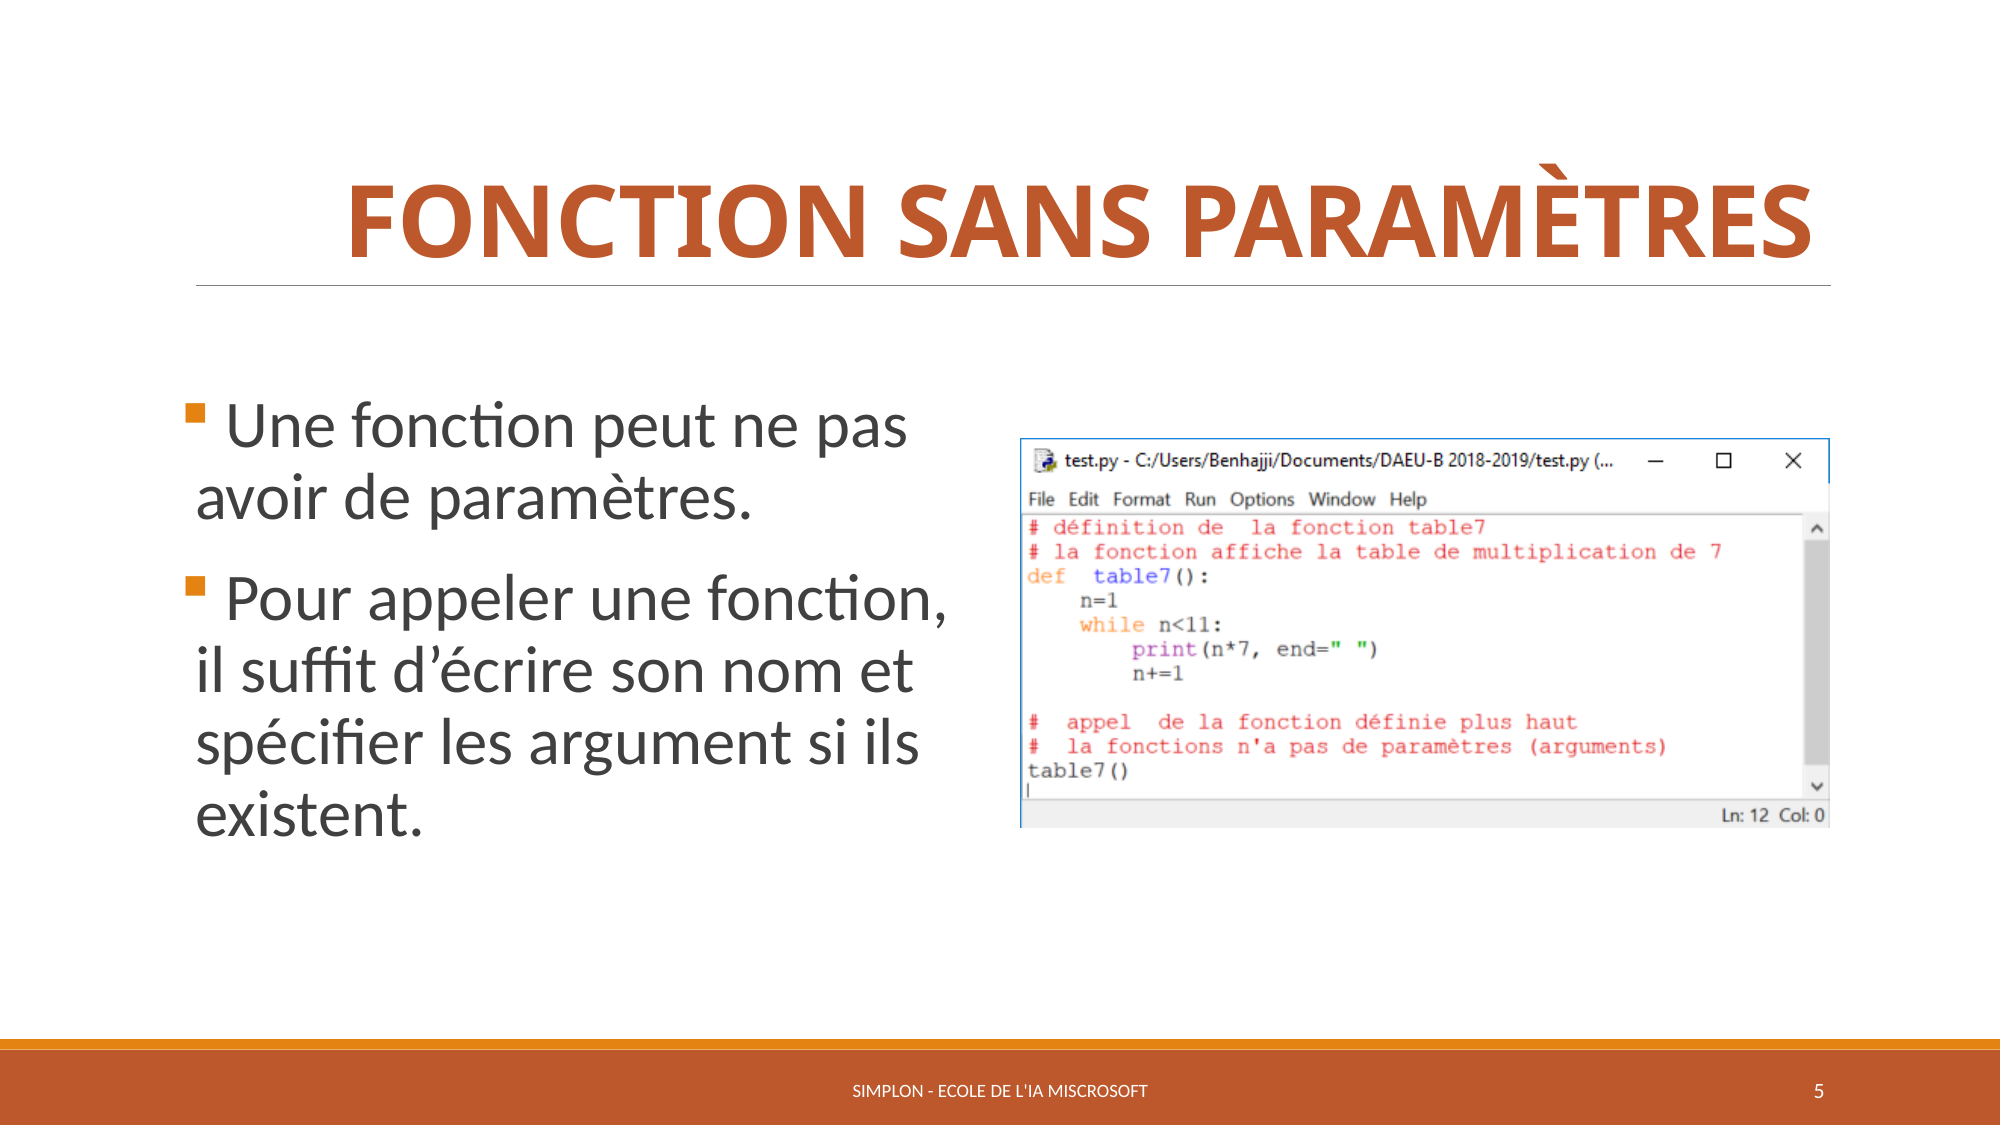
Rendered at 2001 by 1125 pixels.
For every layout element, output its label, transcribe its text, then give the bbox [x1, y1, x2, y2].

text_box Une fonction peut ne pas avoir de paramètres. Pour appeler une fonction, il suffit d’écrire son nom et spécifier les argument si ils existent. [180, 302, 990, 963]
picture [1020, 438, 1830, 828]
text_box Simplon - Ecole de l'IA Miscrosoft [604, 1059, 1396, 1120]
text_box <numéro> [1624, 1059, 1840, 1120]
text_box FONCTION SANS PARAMÈTRES [180, 47, 1830, 285]
